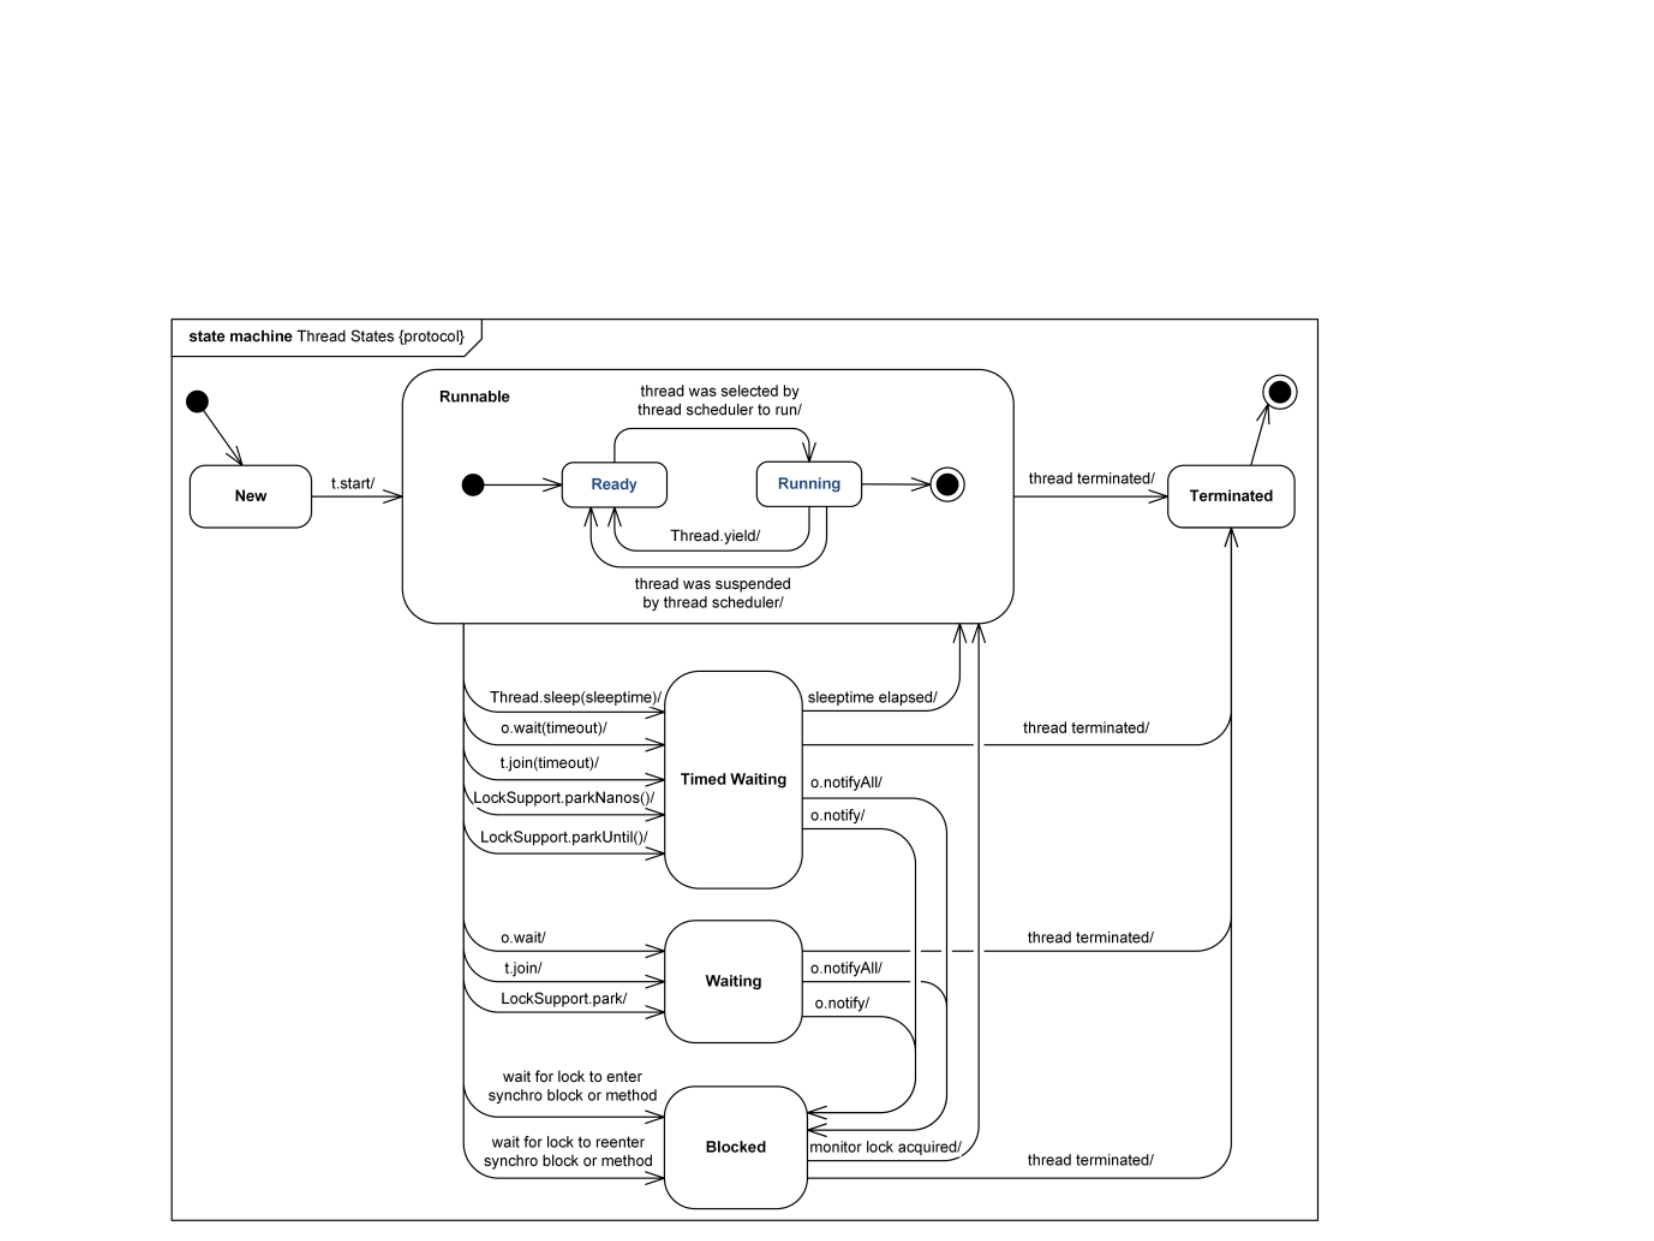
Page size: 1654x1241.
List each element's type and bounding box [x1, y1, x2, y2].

picture [168, 315, 1321, 1225]
